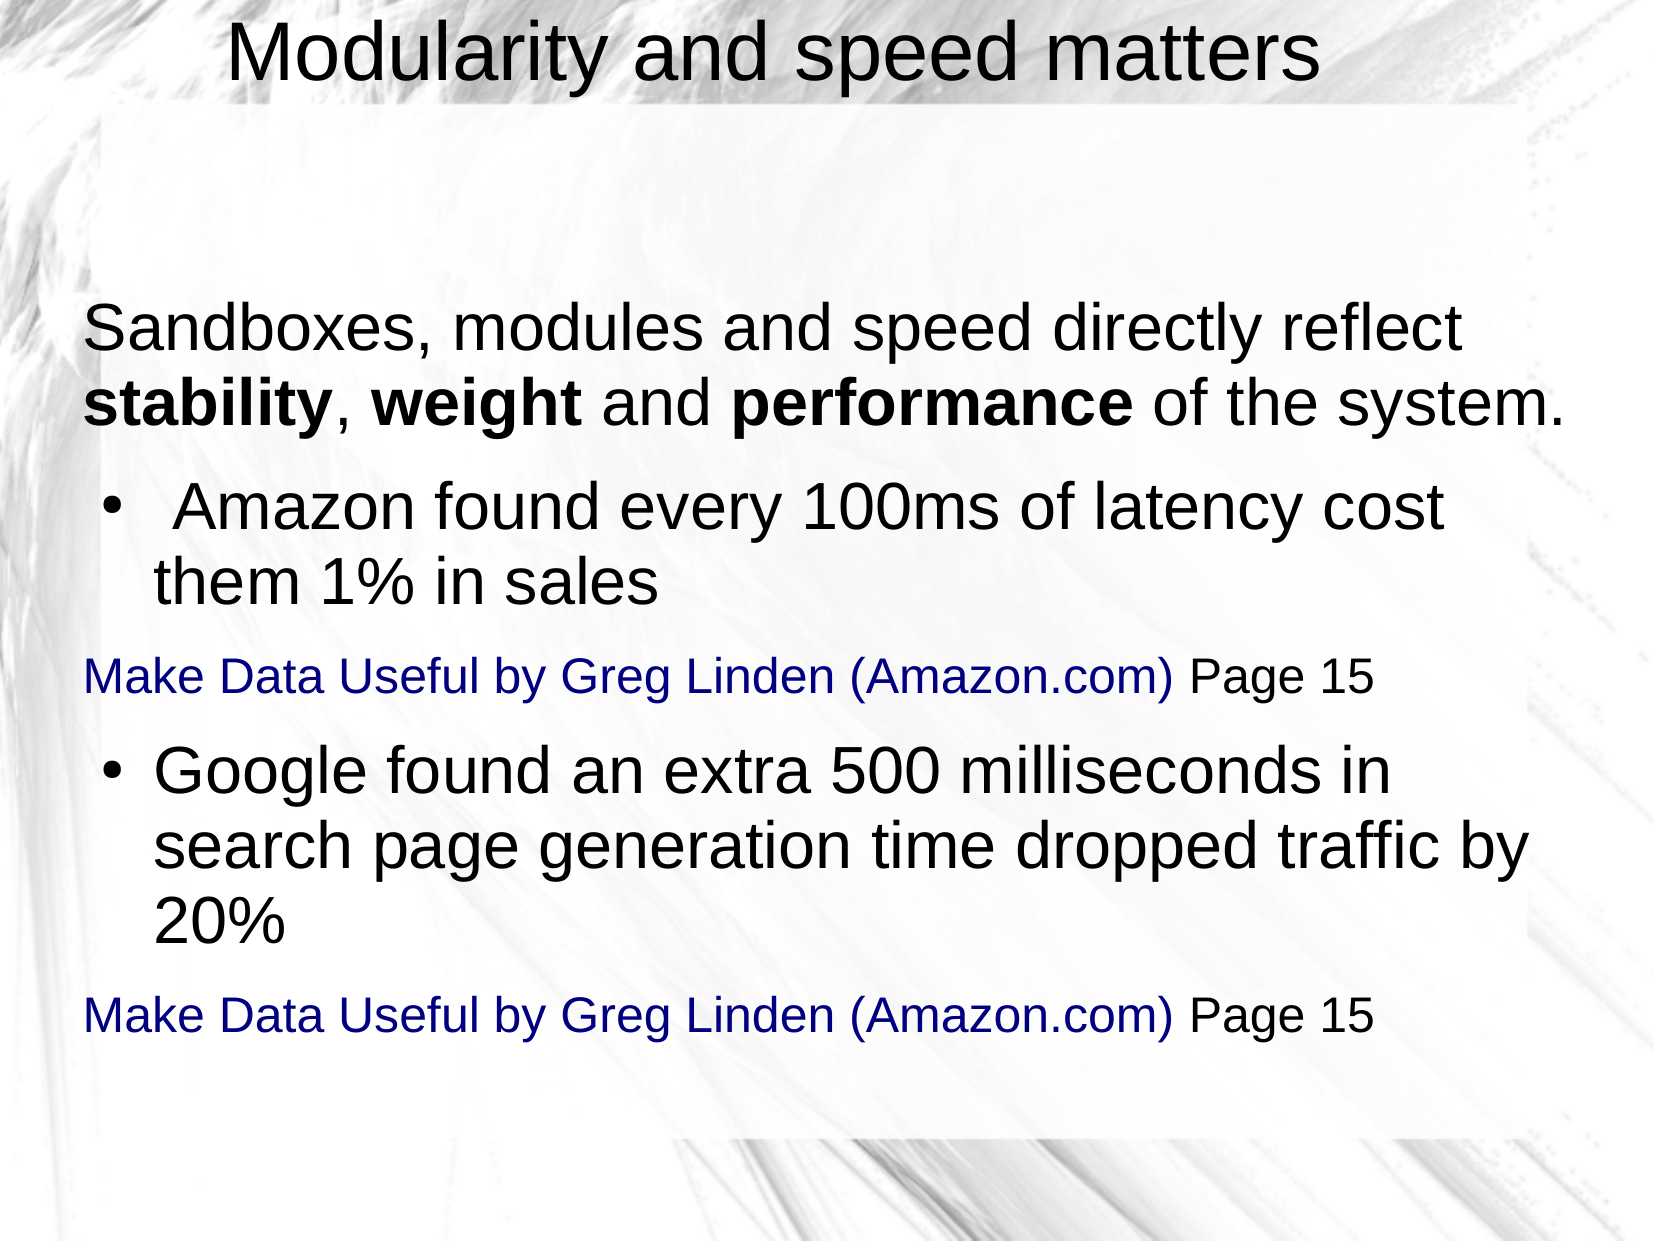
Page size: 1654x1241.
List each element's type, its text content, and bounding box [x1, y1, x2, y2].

list Sandboxes, modules and speed directly reflect stability, weight and performance of the system. Amazon found every 100ms of latency cost them 1% in sales Make Data Useful by Greg Linden (Amazon.com) Page 15 Google found an extra 500 milliseconds in search page generation time dropped traffic by 20% Make Data Useful by Greg Linden (Amazon.com) Page 15 [82, 290, 1571, 1204]
title Modularity and speed matters [30, 0, 1519, 119]
picture [0, 0, 1654, 1241]
